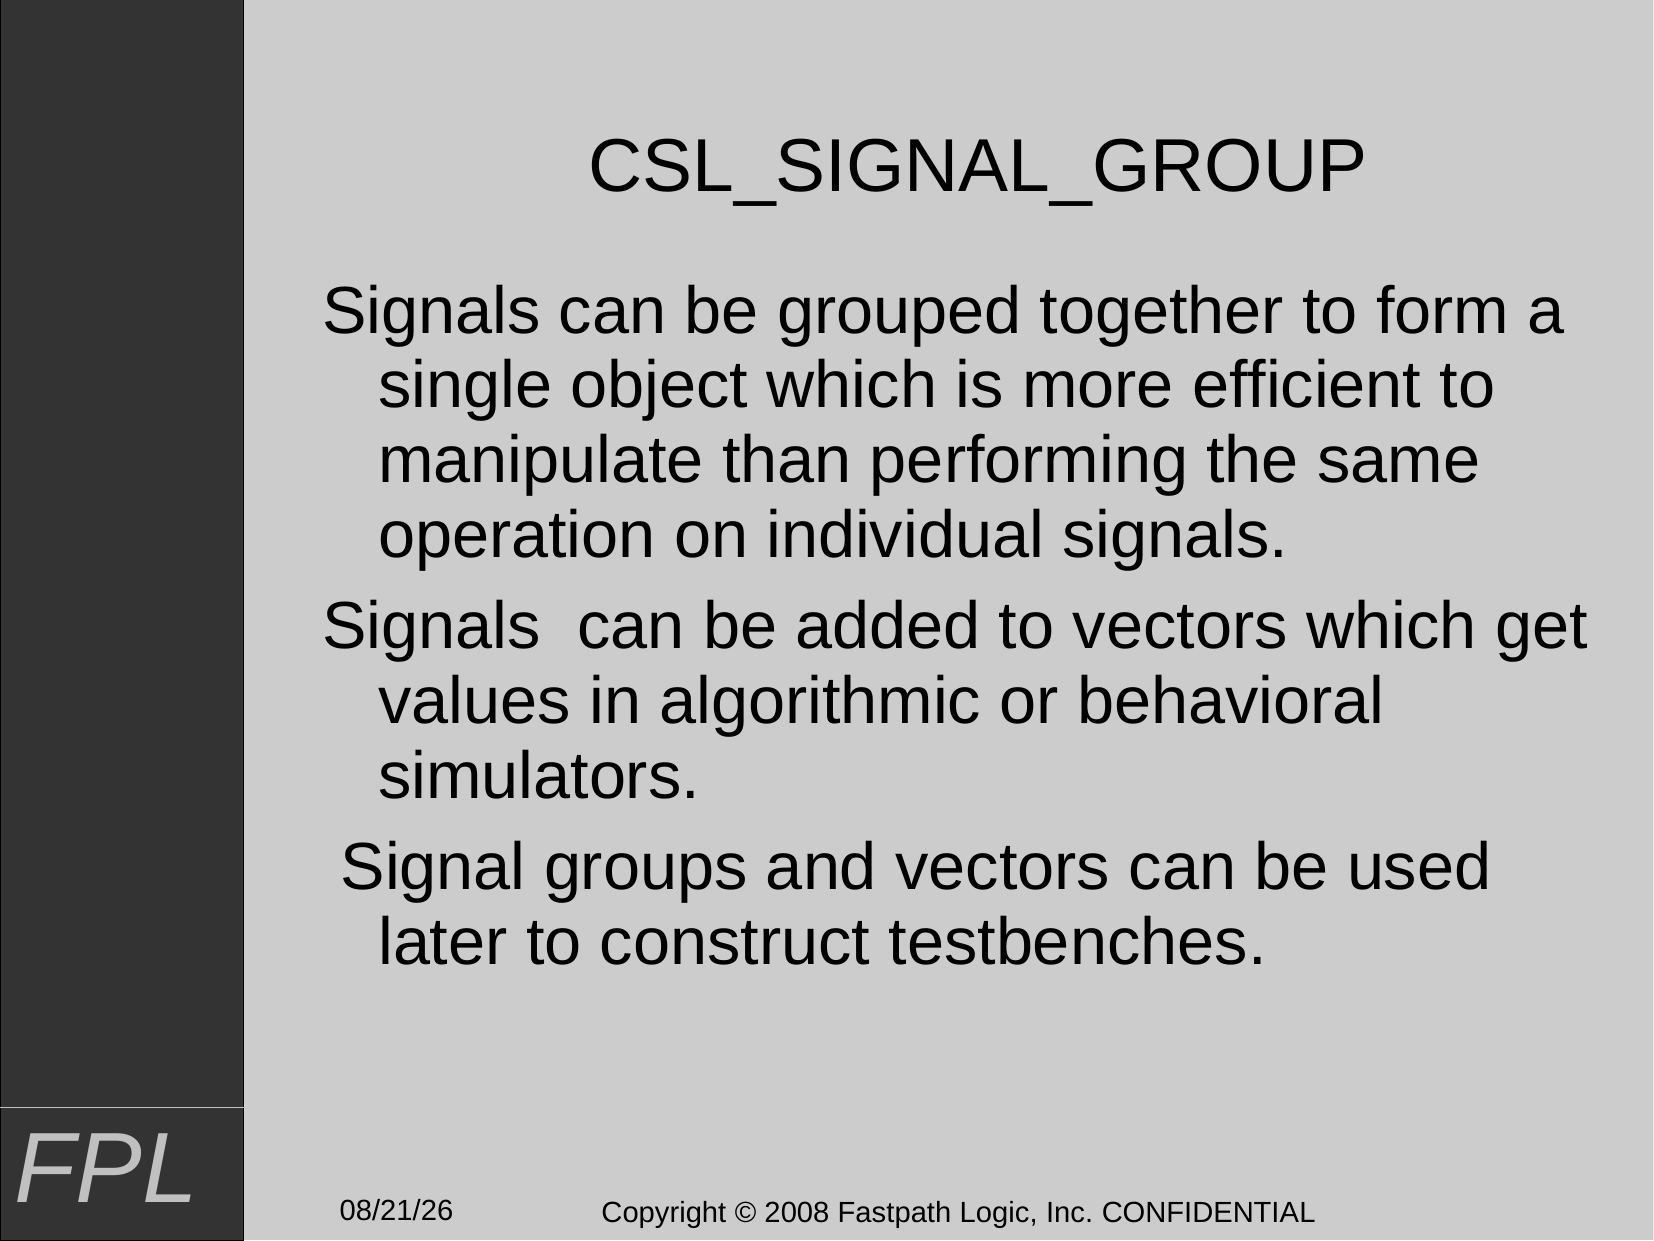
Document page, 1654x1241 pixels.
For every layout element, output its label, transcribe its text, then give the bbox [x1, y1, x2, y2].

title CSL_SIGNAL_GROUP [427, 57, 1530, 272]
list Signals can be grouped together to form a single object which is more efficient to manipulate than performing the same operation on individual signals. Signals can be added to vectors which get values in algorithmic or behavioral simulators. Signal groups and vectors can be used later to construct testbenches. [322, 272, 1635, 1200]
